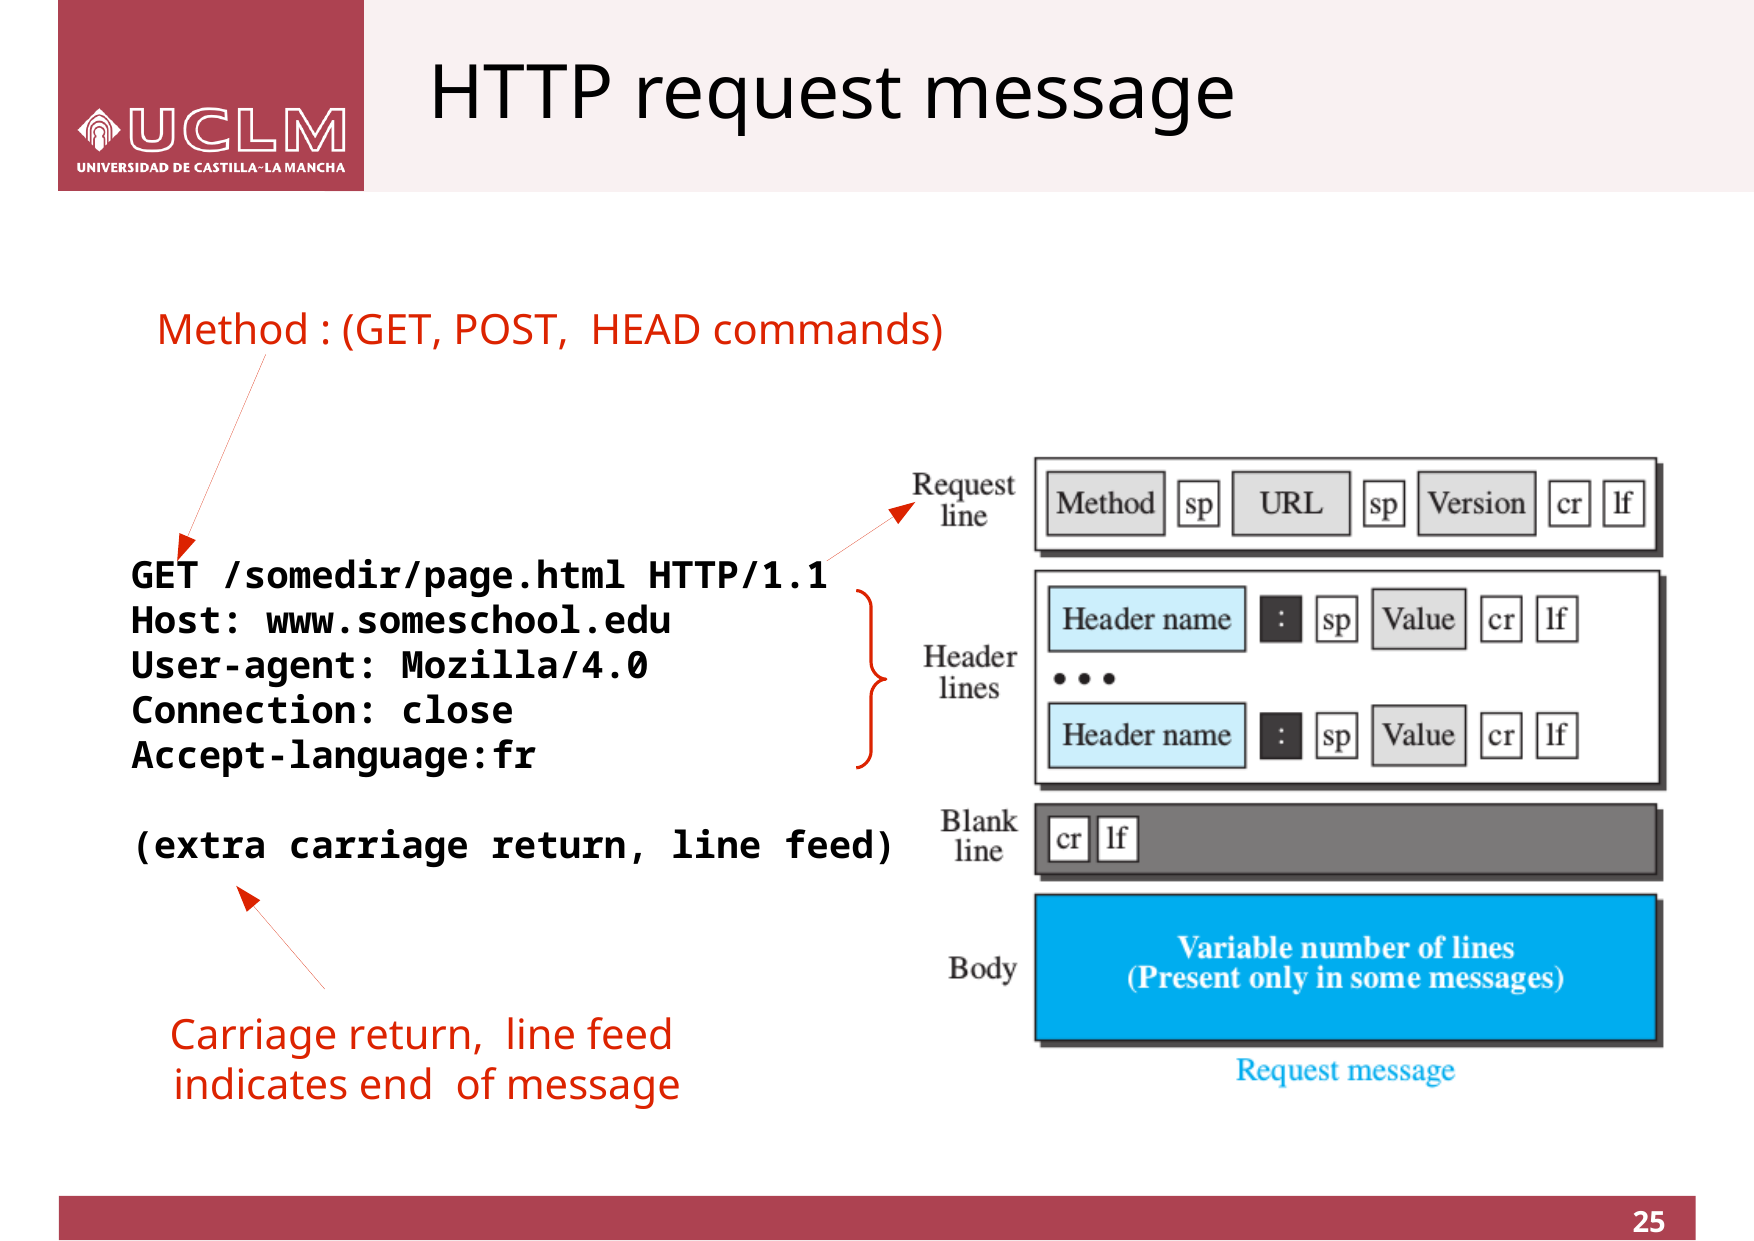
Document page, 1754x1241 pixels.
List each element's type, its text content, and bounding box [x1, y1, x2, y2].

text_box Carriage return, line feed indicates end of message [154, 1000, 700, 1116]
picture [905, 437, 1684, 1093]
text_box Method : (GET, POST, HEAD commands) [141, 295, 959, 361]
picture [58, 0, 364, 191]
title HTTP request message [413, 0, 1667, 198]
text_box GET /somedir/page.html HTTP/1.1 Host: www.someschool.edu User-agent: Mozilla/4.0 Connection: close Accept-language:fr (extra carriage return, line feed) [116, 543, 905, 874]
